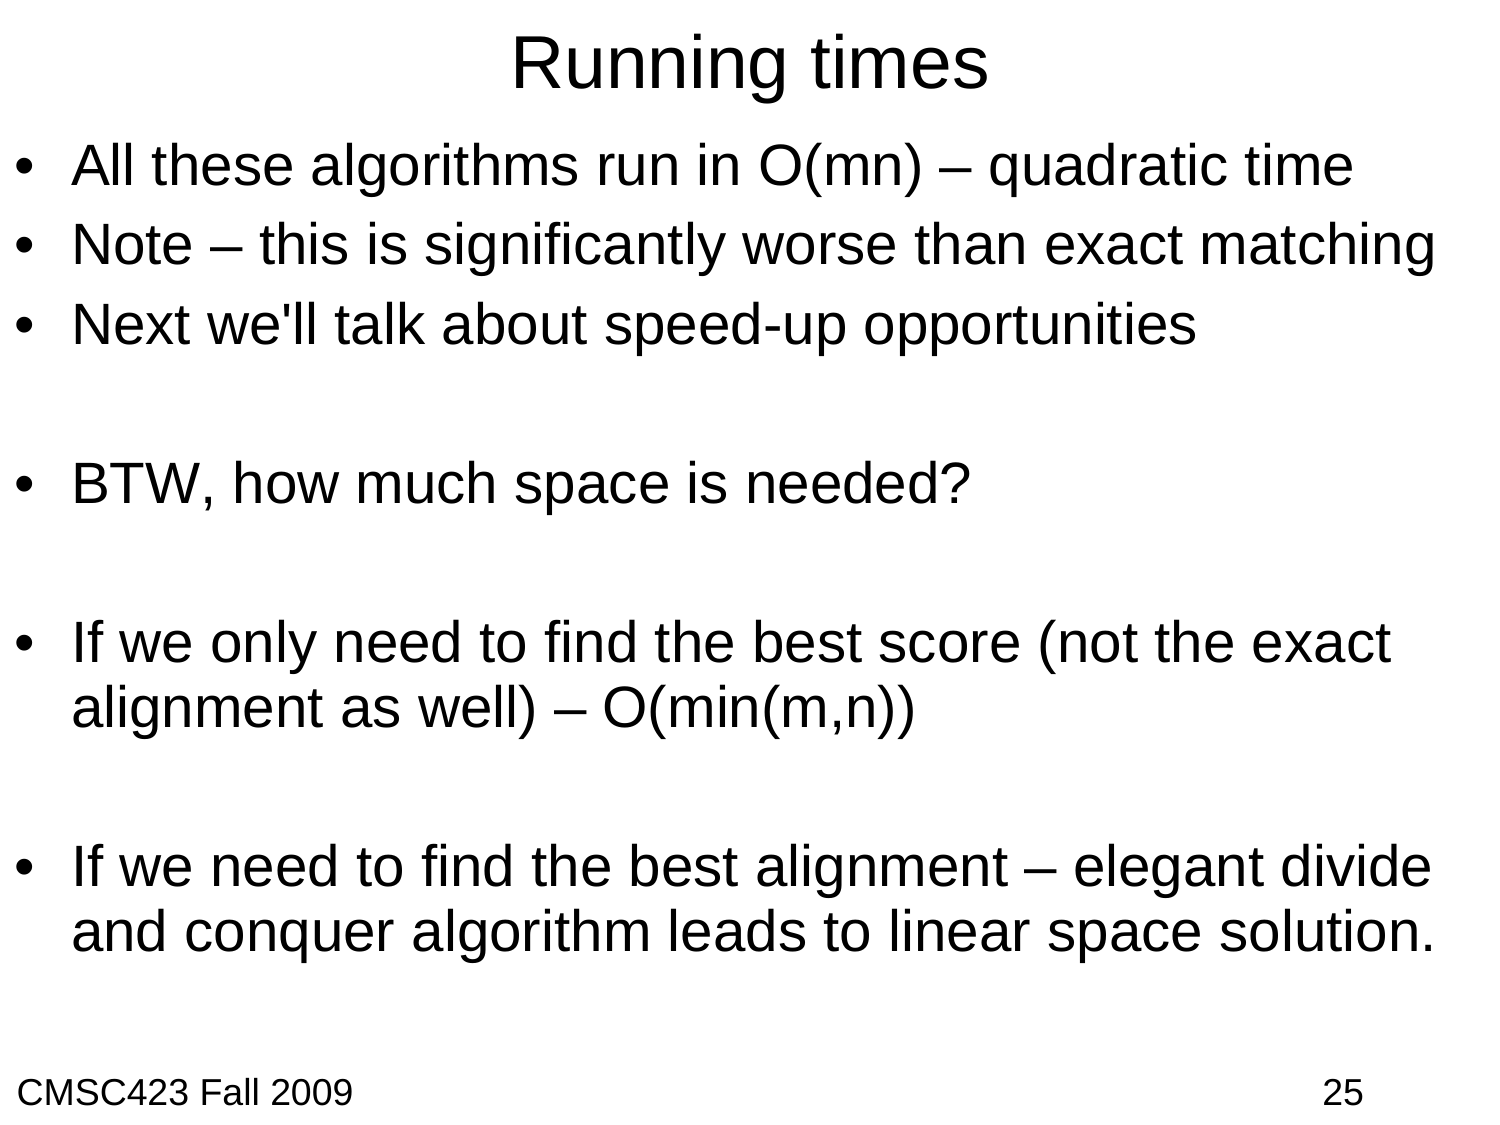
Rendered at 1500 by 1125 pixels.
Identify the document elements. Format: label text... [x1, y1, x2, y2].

title Running times [0, 12, 1500, 113]
list All these algorithms run in O(mn) – quadratic time Note – this is significantly worse than exact matching Next we'll talk about speed-up opportunities BTW, how much space is needed? If we only need to find the best score (not the exact alignment as well) – O(min(m,n)) If we need to find the best alignment – elegant divide and conquer algorithm leads to linear space solution. [0, 124, 1500, 1125]
